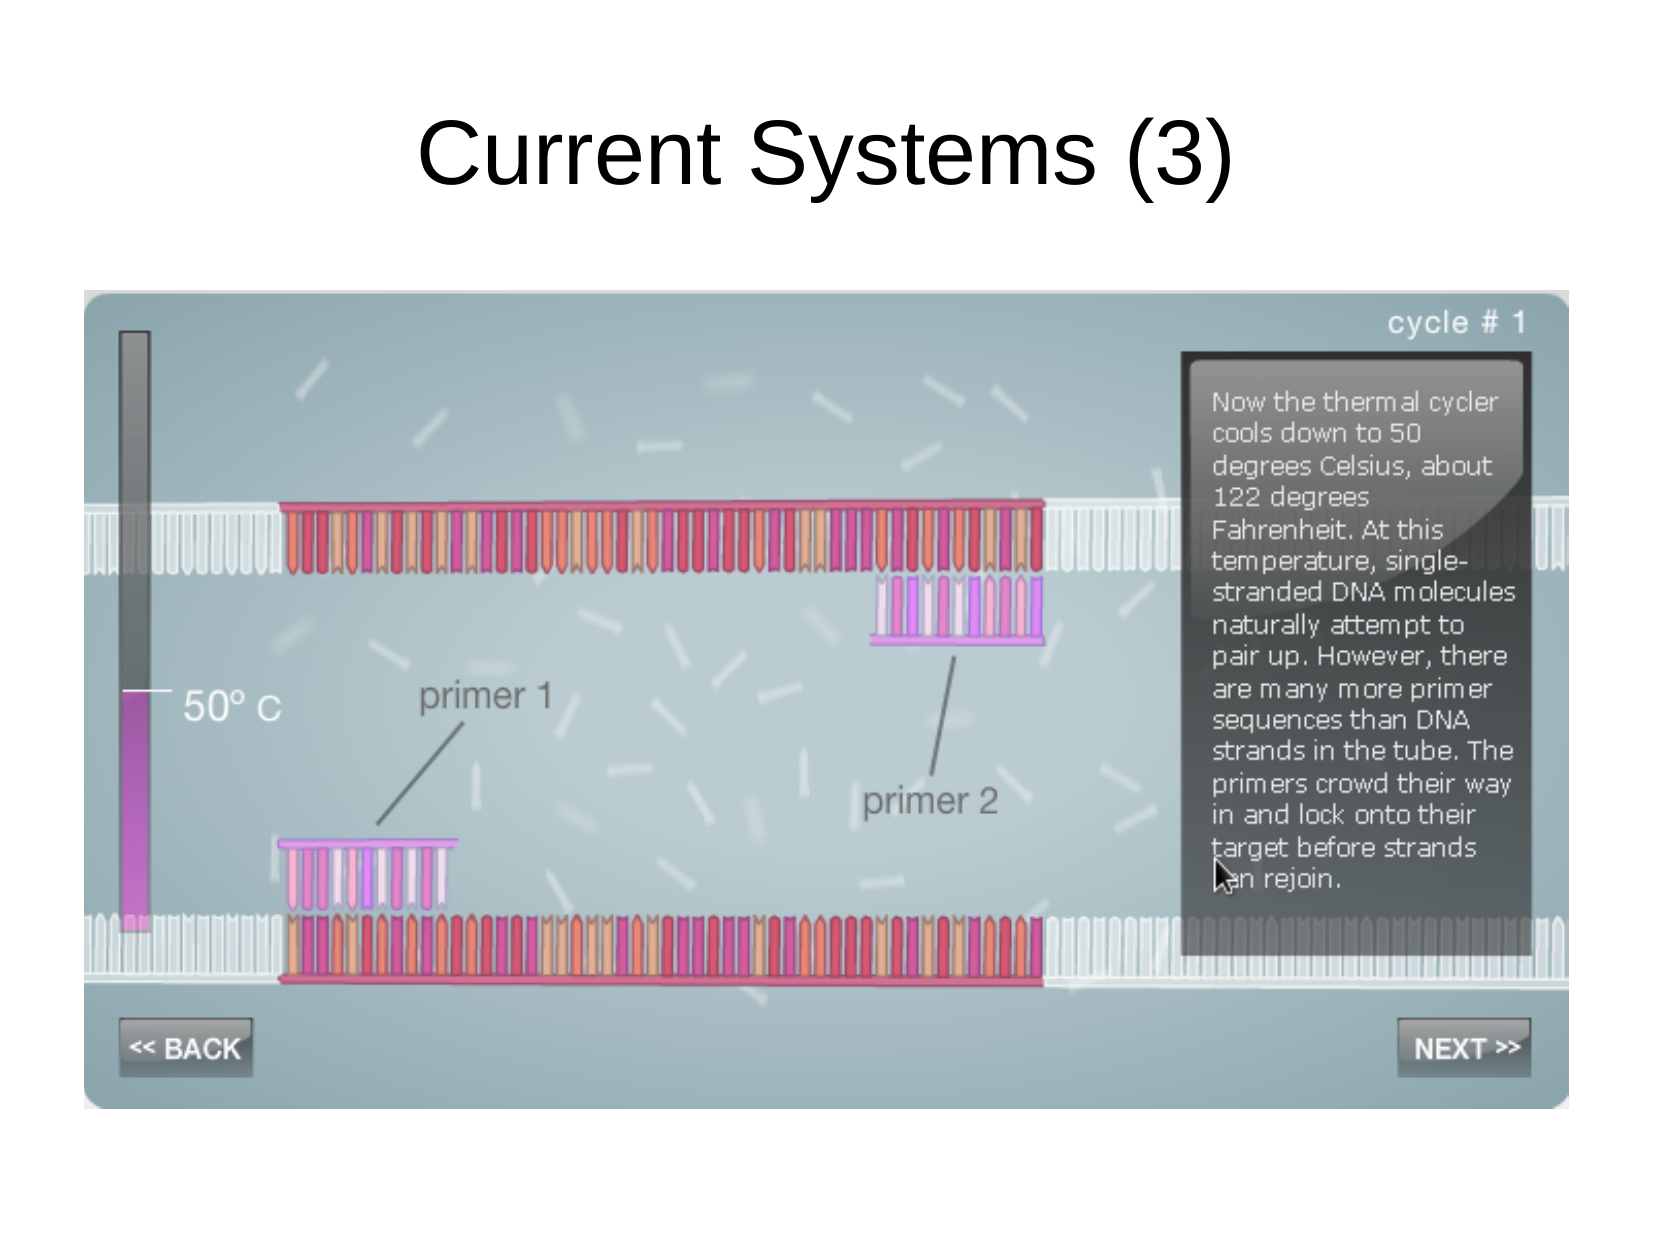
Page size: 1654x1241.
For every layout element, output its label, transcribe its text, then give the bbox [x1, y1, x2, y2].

picture [84, 290, 1569, 1109]
title Current Systems (3) [82, 49, 1571, 257]
